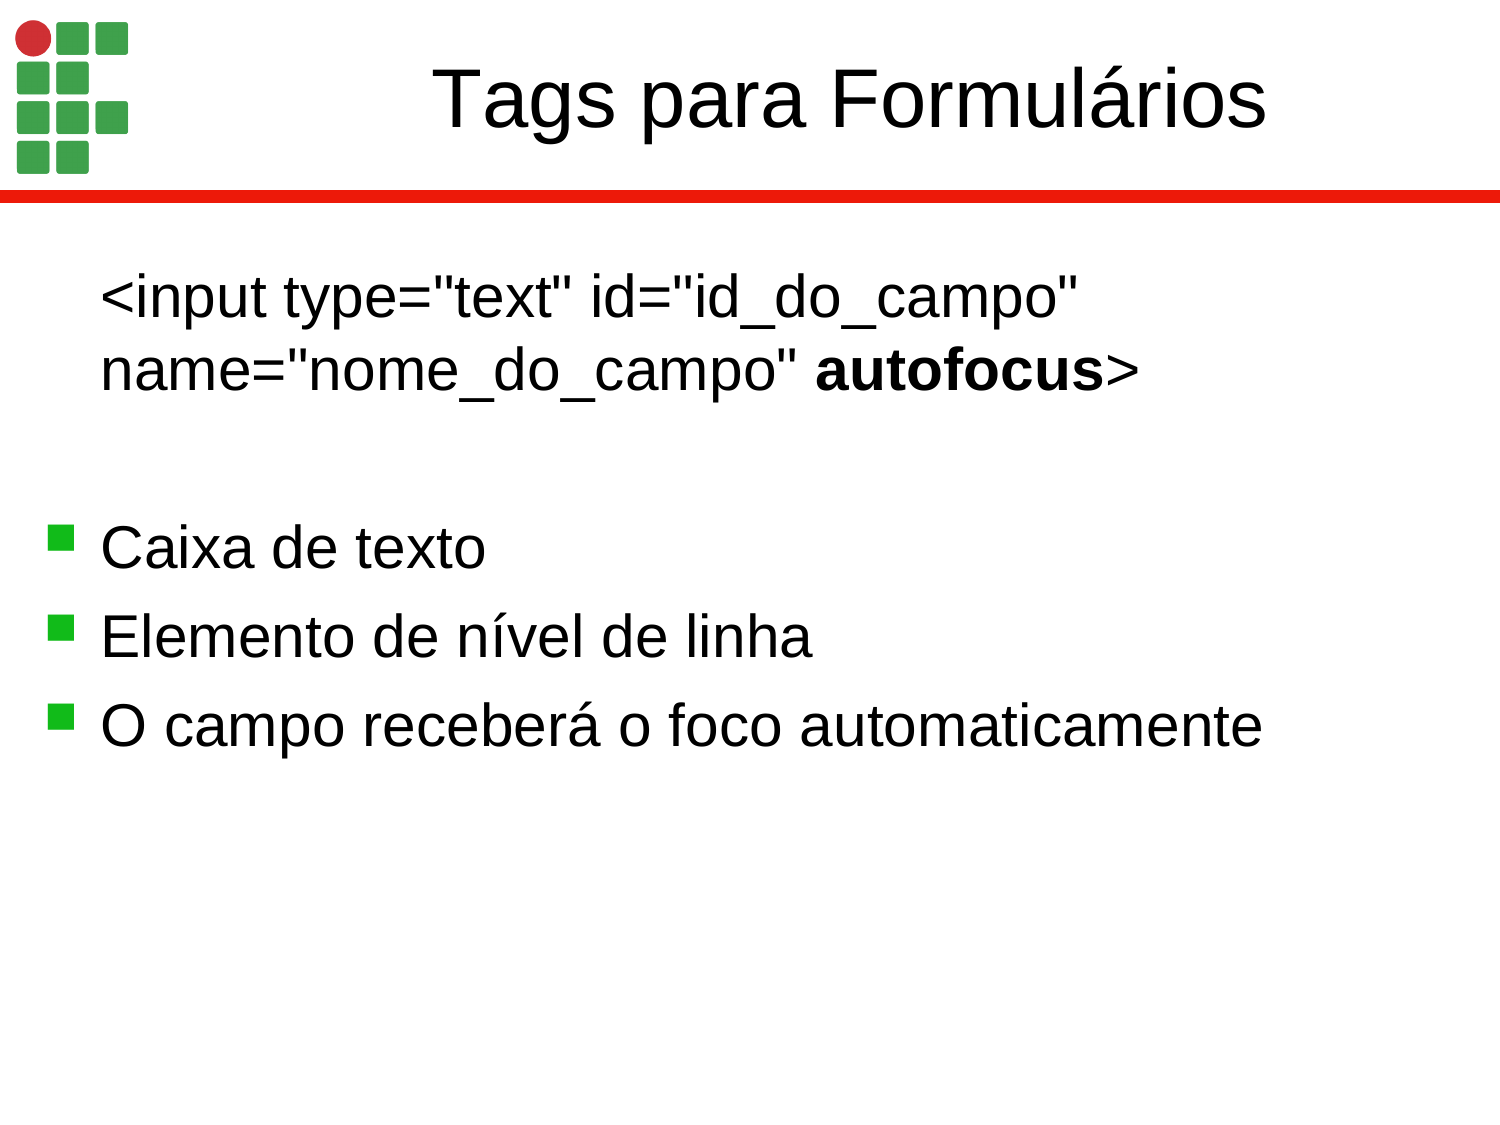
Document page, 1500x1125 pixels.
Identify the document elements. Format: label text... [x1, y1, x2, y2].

list <input type="text" id="id_do_campo" name="nome_do_campo" autofocus> Caixa de texto Elemento de nível de linha O campo receberá o foco automaticamente [29, 207, 1471, 1087]
picture [14, 16, 130, 178]
title Tags para Formulários [230, 0, 1471, 202]
